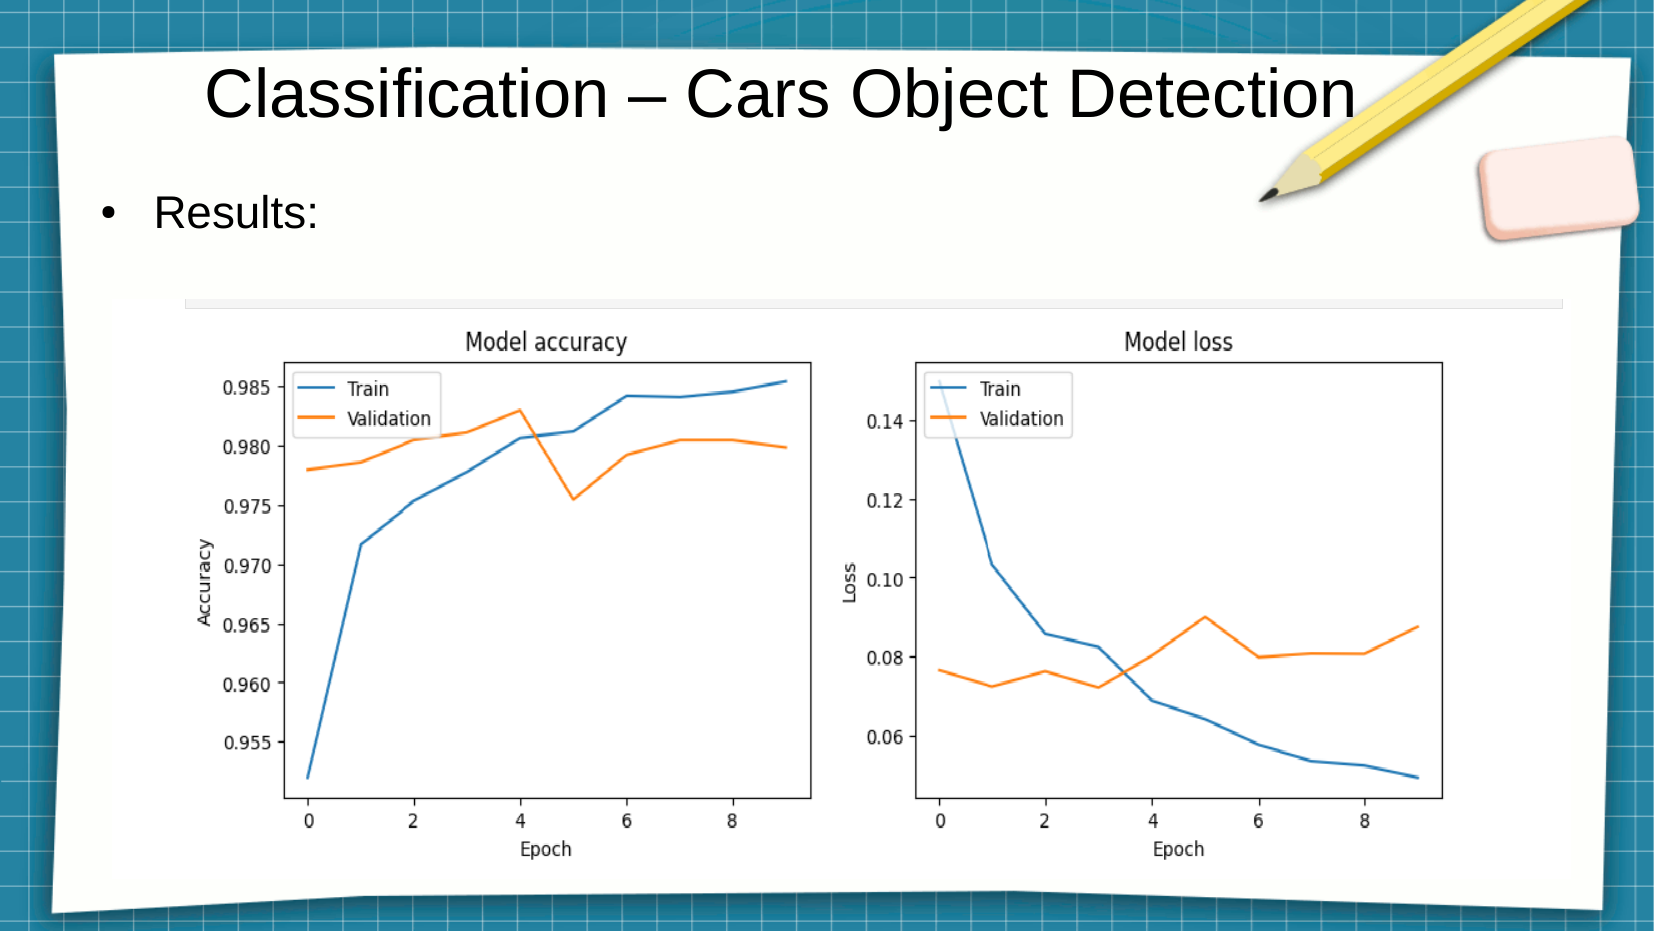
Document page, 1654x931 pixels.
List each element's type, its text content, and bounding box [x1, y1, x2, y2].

title Classification – Cars Object Detection [82, 37, 1501, 151]
list Results: [82, 187, 1571, 901]
picture [0, 0, 1654, 931]
